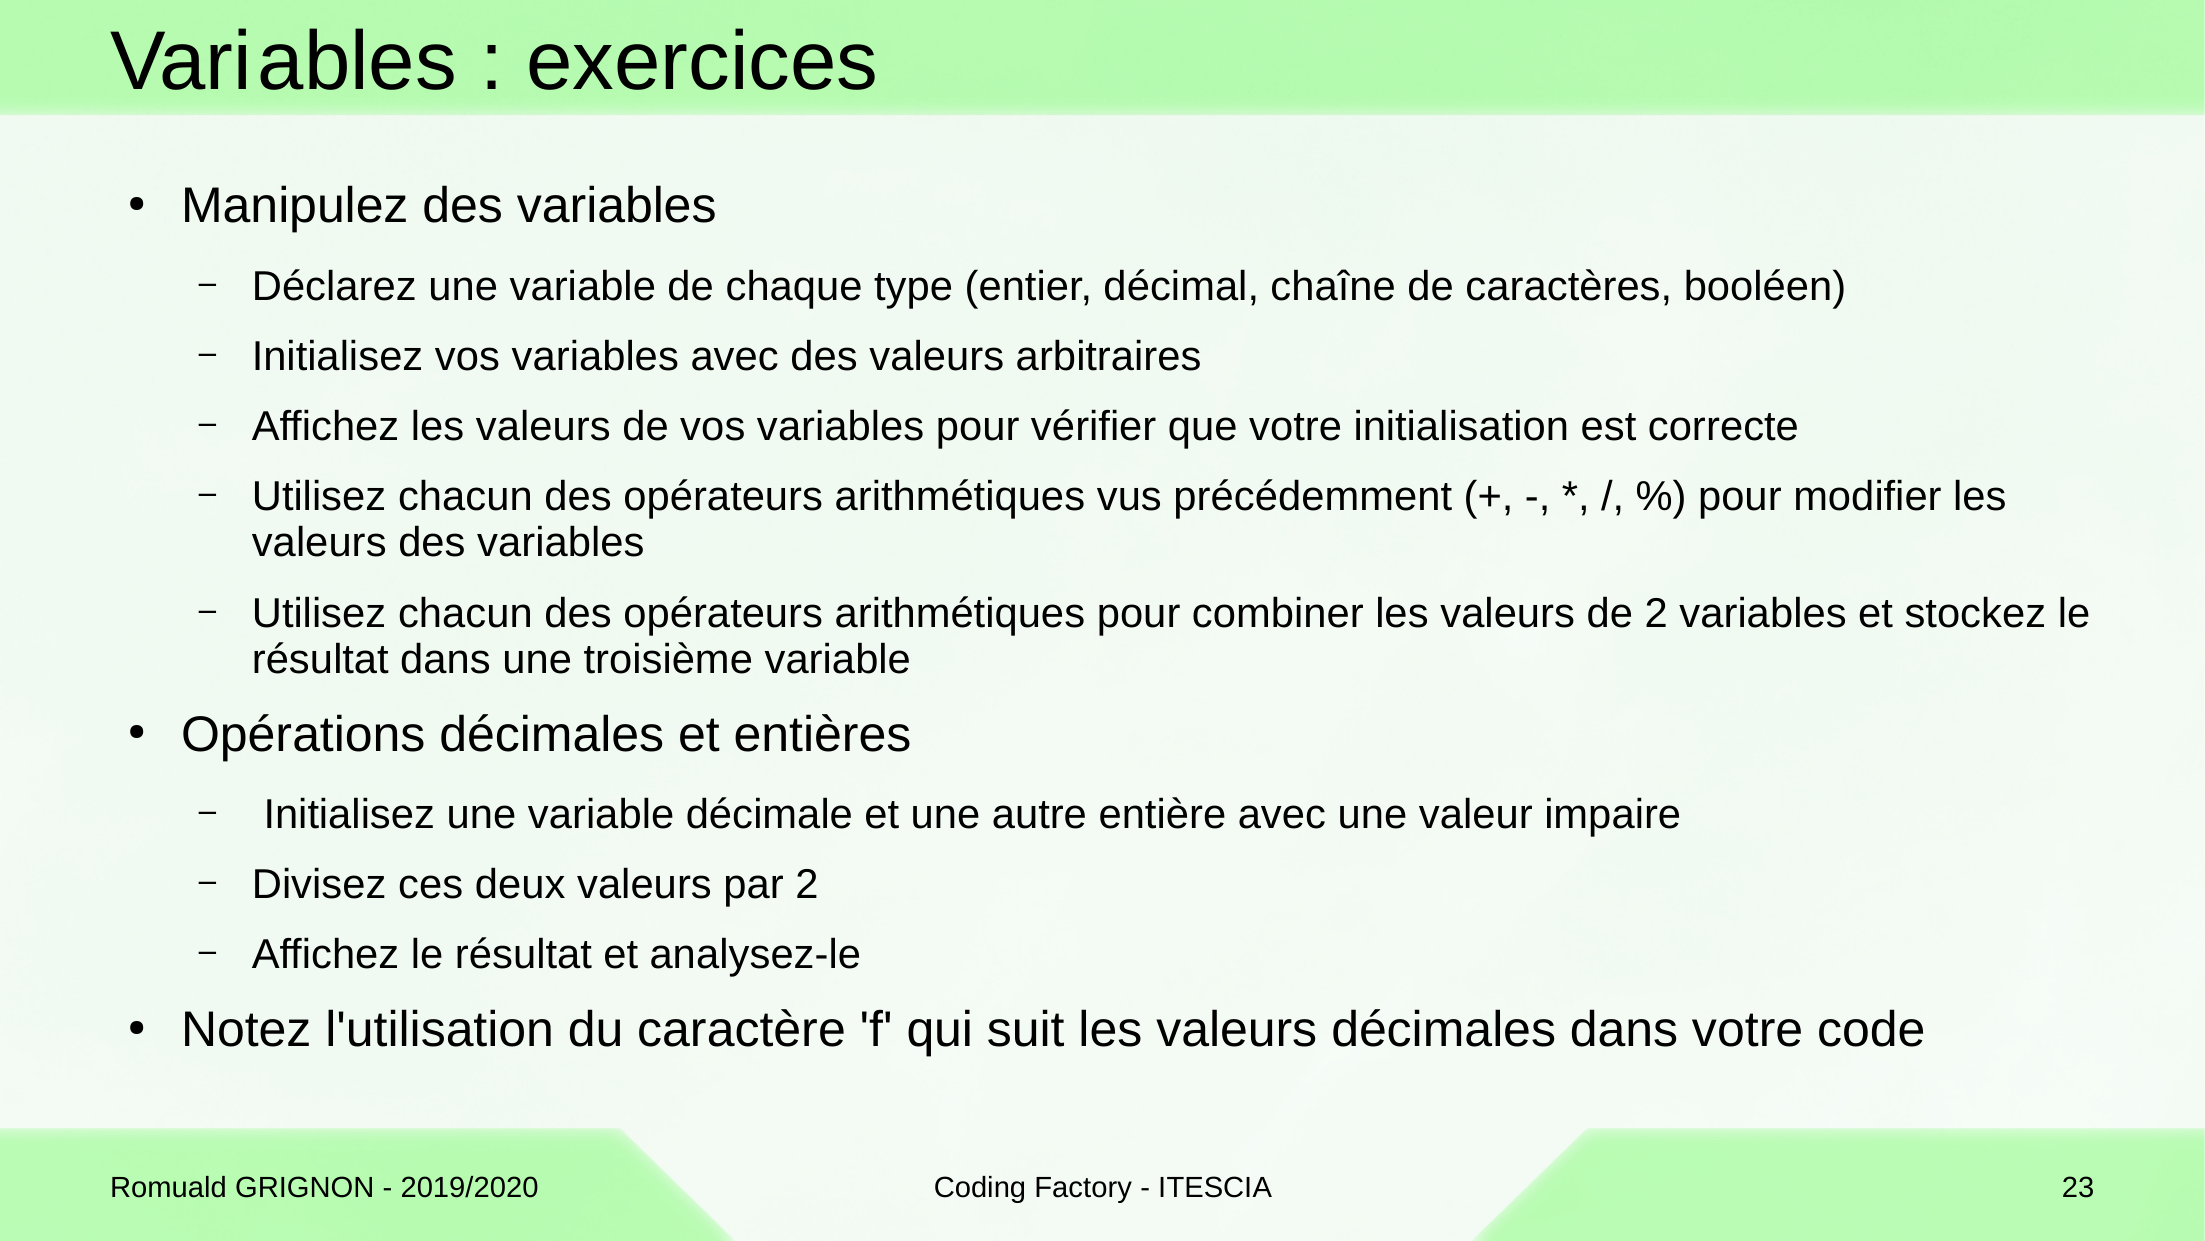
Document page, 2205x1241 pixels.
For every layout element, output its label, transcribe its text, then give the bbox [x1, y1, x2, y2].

picture [0, 0, 2205, 1241]
title Vari ables : exercices [110, 49, 2095, 248]
list Manipulez des variables Déclarez une variable de chaque type (entier, décimal, chaîne de caractères, booléen) Initialisez vos variables avec des valeurs arbitraires Affichez les valeurs de vos variables pour vérifier que votre initialisation est correcte Utilisez chacun des opérateurs arithmétiques vus précédemment (+, -, *, /, %) pour modifier les valeurs des variables Utilisez chacun des opérateurs arithmétiques pour combiner les valeurs de 2 variables et stockez le résultat dans une troisième variable Opérations décimales et entières Initialisez une variable décimale et une autre entière avec une valeur impaire Divisez ces deux valeurs par 2 Affichez le résultat et analysez-le Notez l'utilisation du caractère 'f' qui suit les valeurs décimales dans votre code [110, 248, 2095, 1155]
